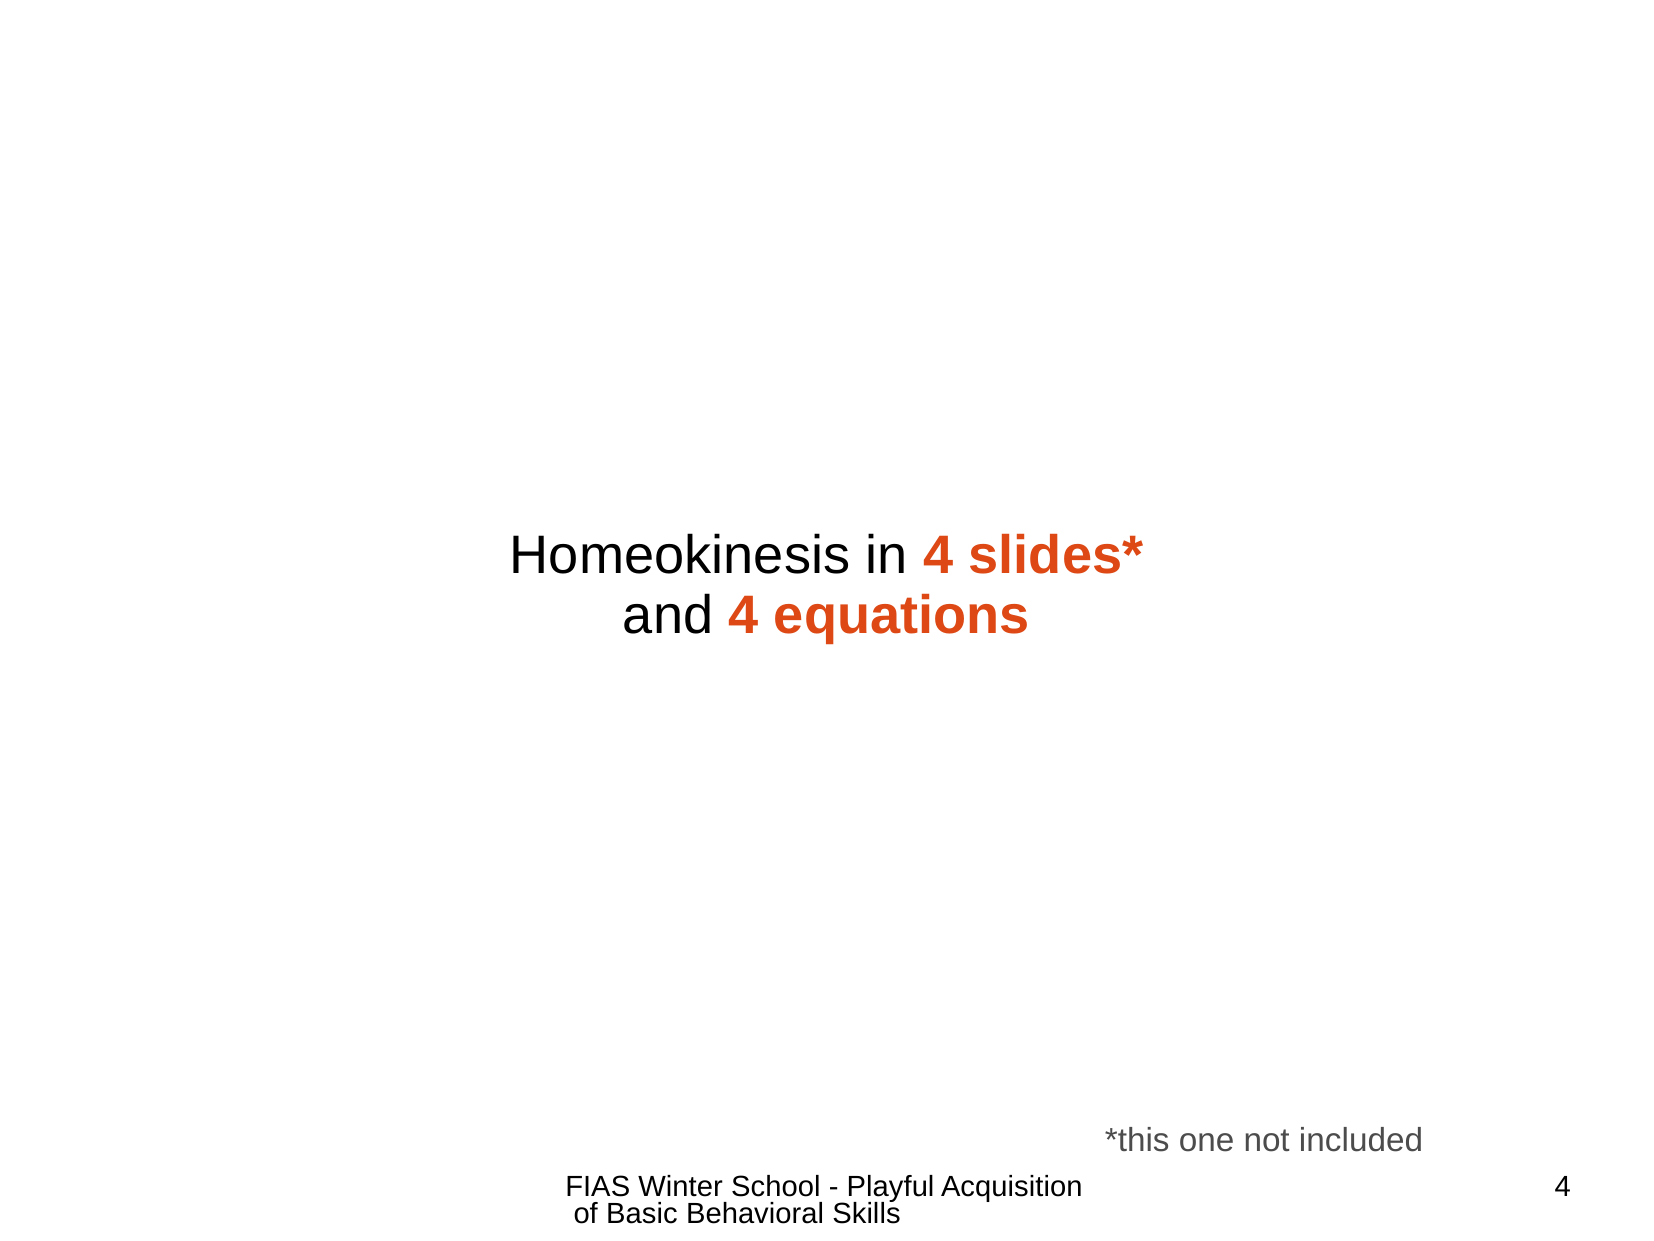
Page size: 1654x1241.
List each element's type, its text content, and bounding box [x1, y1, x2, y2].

text_box Homeokinesis in 4 slides* and 4 equations [106, 524, 1547, 706]
text_box *this one not included [990, 1109, 1539, 1171]
